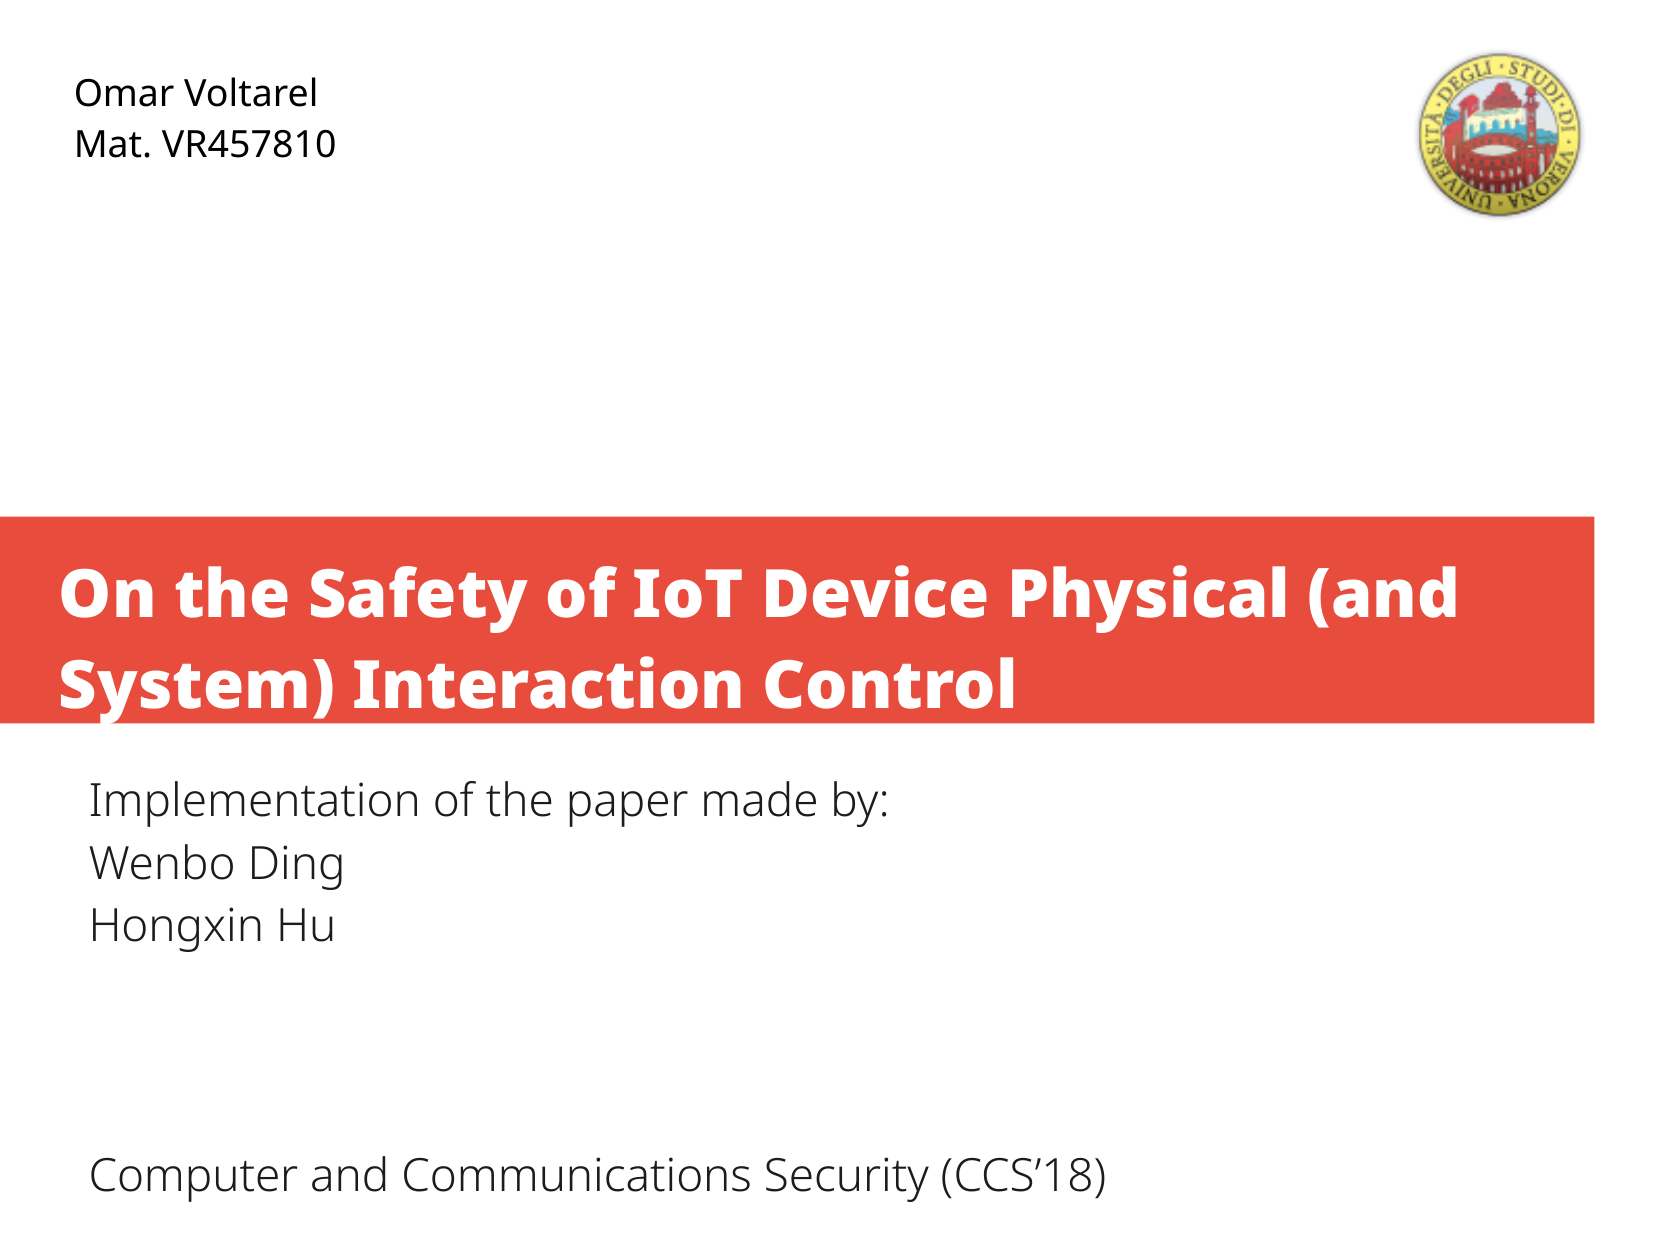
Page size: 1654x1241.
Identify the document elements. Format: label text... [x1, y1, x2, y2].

text_box Omar Voltarel Mat. VR457810 [59, 59, 473, 161]
subtitle Implementation of the paper made by: Wenbo Ding Hongxin Hu Computer and Communications Security (CCS’18) [88, 767, 1595, 1182]
title On the Safety of IoT Device Physical (and System) Interaction Control [59, 546, 1595, 694]
picture [1393, 23, 1619, 249]
